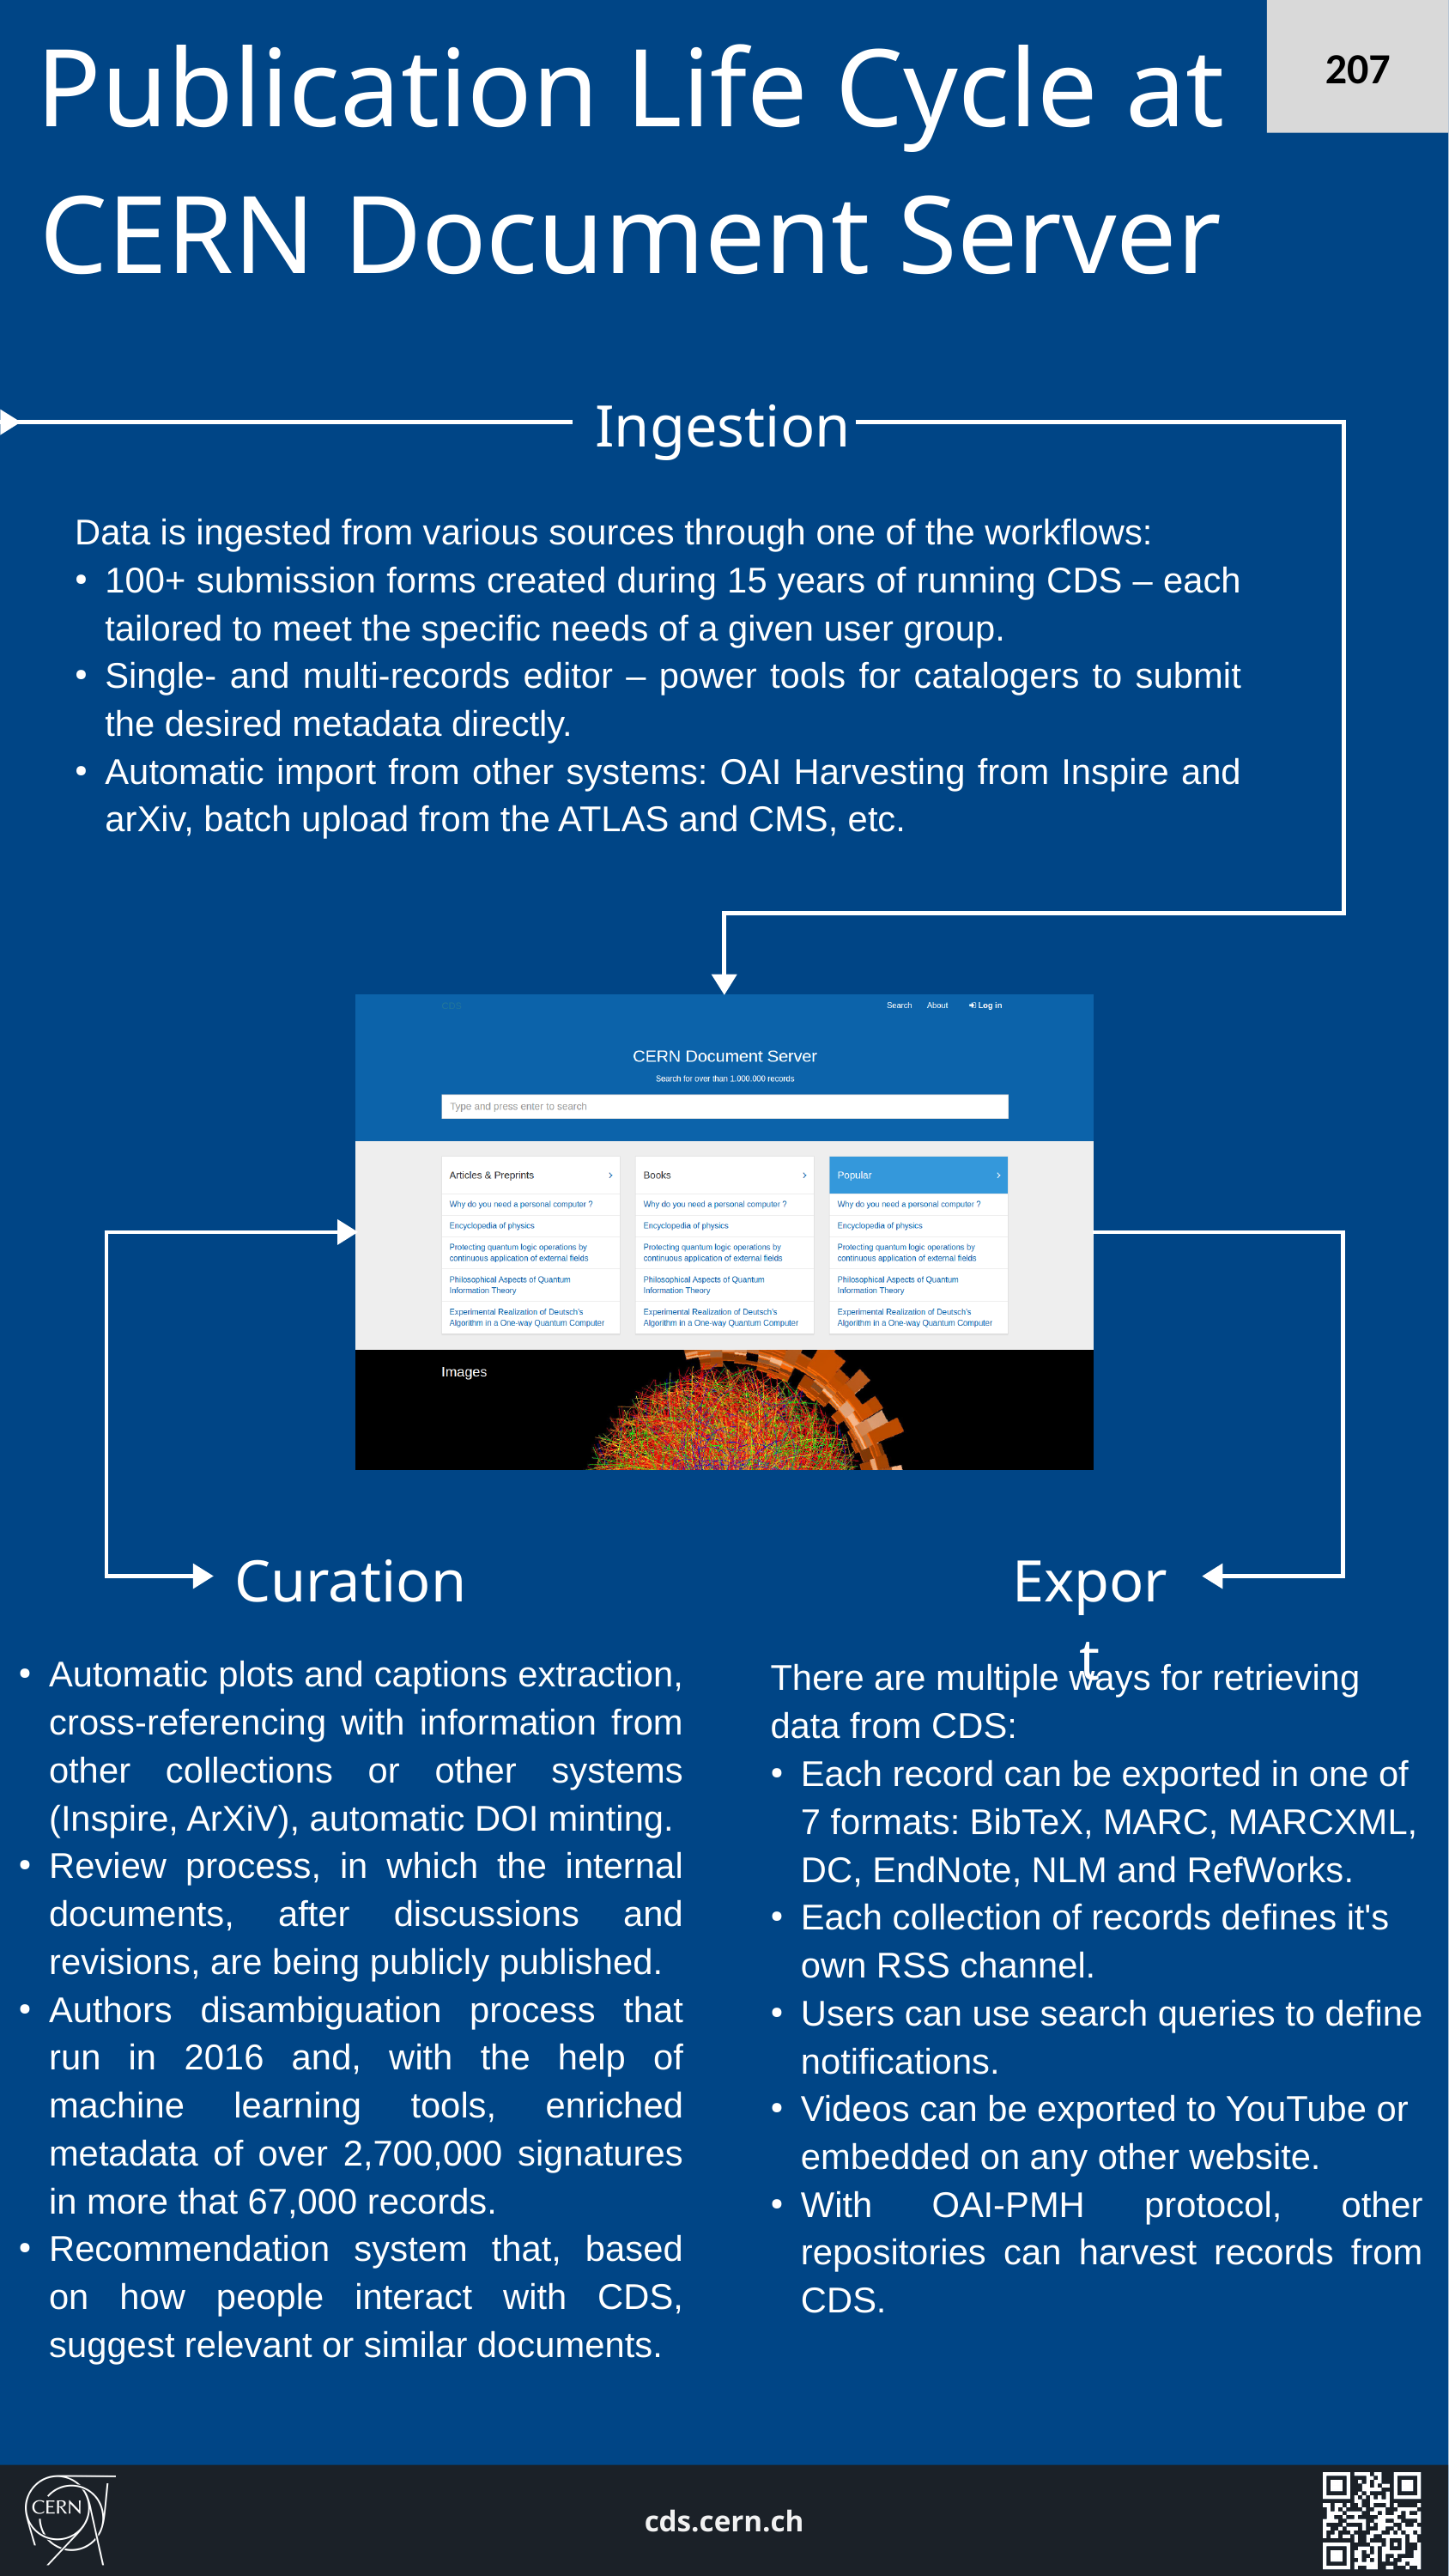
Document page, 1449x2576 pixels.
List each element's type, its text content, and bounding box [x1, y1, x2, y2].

text_box Automatic plots and captions extraction, cross-referencing with information from other collections or other systems (Inspire, ArXiV), automatic DOI minting. Review process, in which the internal documents, after discussions and revisions, are being publicly published. Authors disambiguation process that run in 2016 and, with the help of machine learning tools, enriched metadata of over 2,700,000 signatures in more that 67,000 records. Recommendation system that, based on how people interact with CDS, suggest relevant or similar documents. [5, 1640, 697, 2404]
text_box Export [999, 1534, 1198, 1614]
picture [1319, 2468, 1425, 2573]
text_box Publication Life Cycle at CERN Document Server [6, 5, 1256, 279]
text_box cds.cern.ch [632, 2496, 817, 2544]
text_box Data is ingested from various sources through one of the workflows: 100+ submission forms created during 15 years of running CDS – each tailored to meet the specific needs of a given user group. Single- and multi-records editor – power tools for catalogers to submit the desired metadata directly. Automatic import from other systems: OAI Harvesting from Inspire and arXiv, batch upload from the ATLAS and CMS, etc. [62, 498, 1255, 890]
text_box There are multiple ways for retrieving data from CDS: Each record can be exported in one of 7 formats: BibTeX, MARC, MARCXML, DC, EndNote, NLM and RefWorks. Each collection of records defines it's own RSS channel. Users can use search queries to define notifications. Videos can be exported to YouTube or embedded on any other website. With OAI-PMH protocol, other repositories can harvest records from CDS. [757, 1643, 1440, 2430]
text_box Curation [221, 1534, 481, 1614]
picture [25, 2475, 116, 2566]
text_box 207 [1266, 0, 1449, 133]
picture [355, 994, 1094, 1470]
text_box [0, 2464, 1449, 2576]
text_box Ingestion [582, 379, 866, 465]
